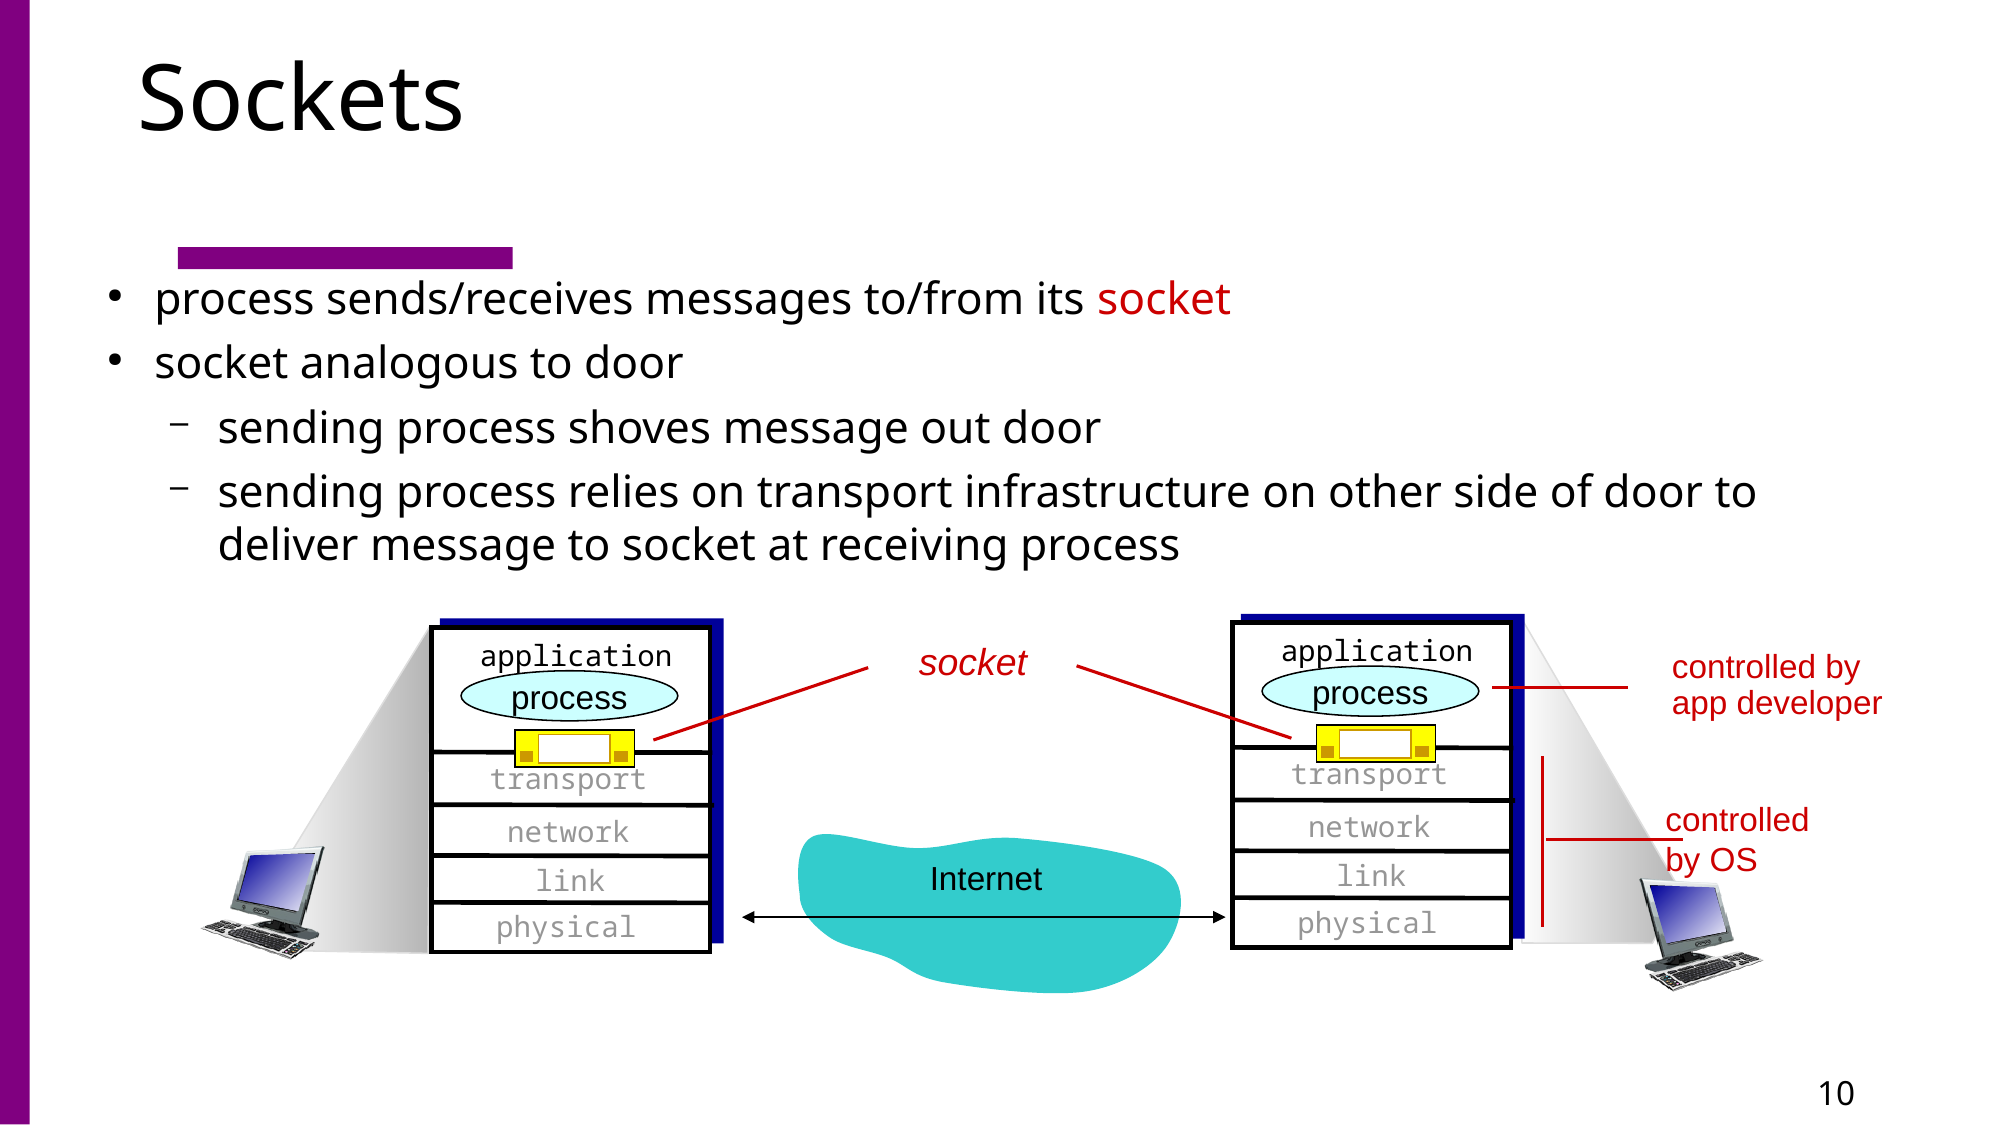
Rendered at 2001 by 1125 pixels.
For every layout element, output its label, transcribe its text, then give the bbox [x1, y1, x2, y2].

picture [1636, 873, 1794, 1000]
text_box socket [904, 635, 1043, 692]
text_box process [461, 670, 678, 721]
text_box application [431, 625, 721, 680]
text_box link [426, 850, 715, 905]
text_box application [1232, 621, 1522, 676]
text_box controlled by app developer [1657, 642, 1898, 730]
list process sends/receives messages to/from its socket socket analogous to door sending process shoves message out door sending process relies on transport infrastructure on other side of door to deliver message to socket at receiving process [76, 198, 1878, 581]
text_box [298, 625, 431, 954]
text_box Internet [915, 849, 1058, 906]
text_box controlled by OS [1650, 790, 1825, 926]
text_box process [1262, 666, 1479, 717]
text_box [798, 834, 1181, 916]
title Sockets [87, 20, 1855, 168]
text_box physical [422, 897, 711, 952]
text_box link [1227, 846, 1516, 901]
picture [171, 841, 329, 968]
text_box [1649, 885, 1727, 944]
text_box transport [424, 749, 713, 802]
text_box [431, 618, 724, 944]
text_box physical [1223, 892, 1512, 947]
text_box [238, 853, 316, 912]
text_box transport [1225, 744, 1514, 797]
text_box [1232, 613, 1650, 944]
text_box [808, 918, 1179, 994]
text_box network [424, 802, 713, 857]
text_box network [1225, 797, 1514, 852]
